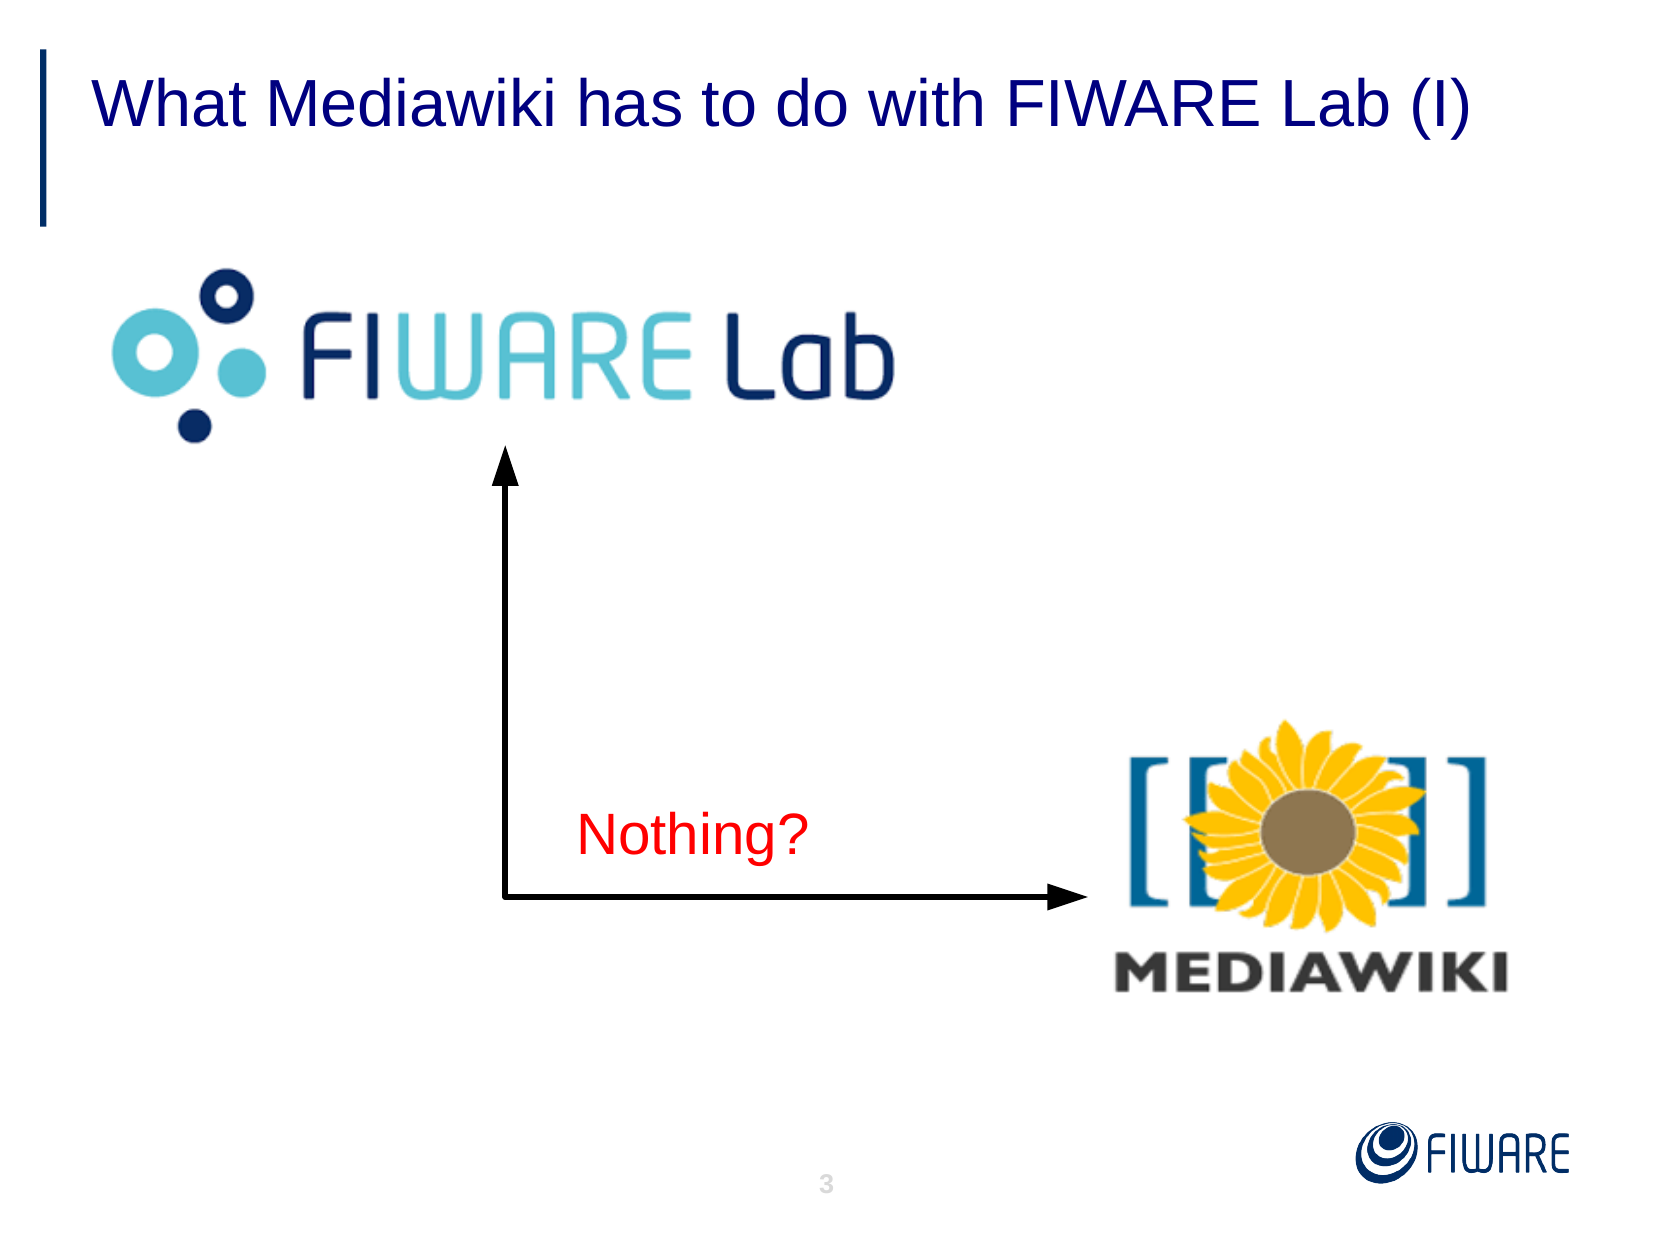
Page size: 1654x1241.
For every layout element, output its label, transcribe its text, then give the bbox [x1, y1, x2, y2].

slide_number <number> [733, 1149, 921, 1216]
title What Mediawiki has to do with FIWARE Lab (I) [76, 51, 1560, 178]
picture [86, 265, 924, 446]
picture [1087, 700, 1524, 1094]
picture [1351, 1116, 1575, 1188]
text_box Nothing? [561, 794, 840, 926]
